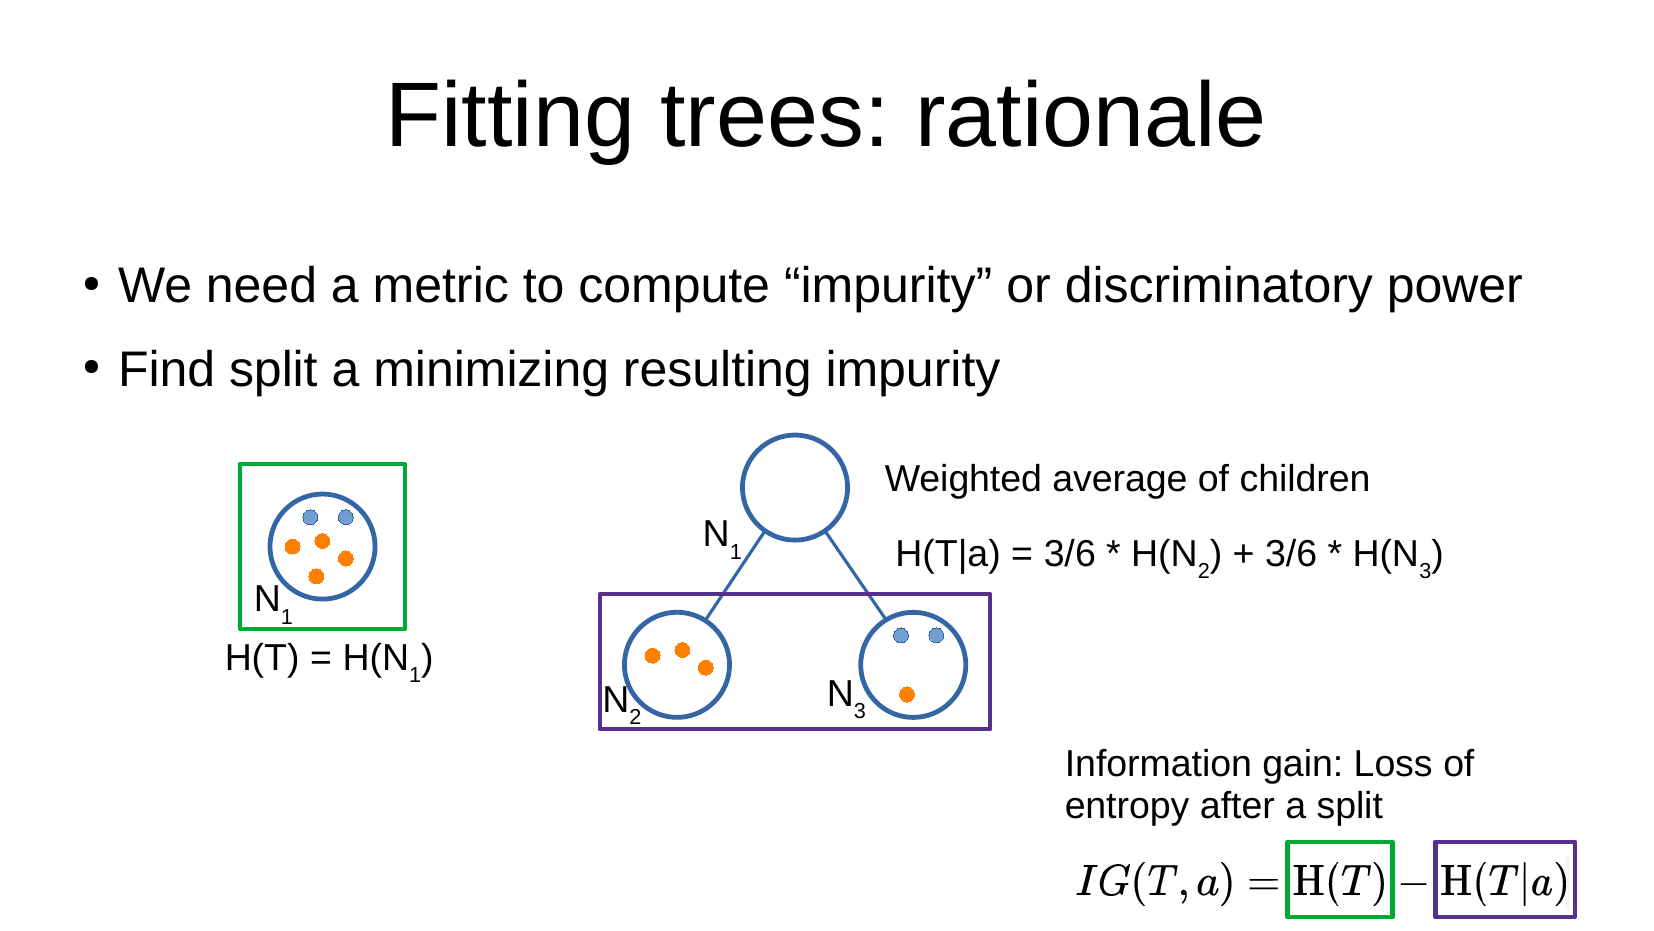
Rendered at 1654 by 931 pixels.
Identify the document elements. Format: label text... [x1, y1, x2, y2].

text_box N1 [239, 570, 308, 637]
picture [1290, 855, 1390, 910]
subtitle We need a metric to compute “impurity” or discriminatory power Find split a minimizing resulting impurity [82, 229, 1571, 769]
text_box [698, 660, 714, 676]
chart [782, 411, 794, 434]
text_box Information gain: Loss of entropy after a split [1050, 735, 1561, 834]
picture [1395, 855, 1433, 910]
text_box N2 [587, 670, 657, 737]
text_box H(T) = H(N1) [210, 629, 526, 695]
text_box N1 [687, 505, 757, 572]
text_box [645, 648, 661, 664]
text_box [338, 550, 354, 567]
picture [1438, 855, 1570, 910]
title Fitting trees: rationale [82, 37, 1571, 193]
text_box [314, 533, 330, 549]
text_box [674, 642, 690, 658]
text_box [338, 509, 354, 525]
text_box [302, 509, 318, 525]
text_box [899, 686, 915, 703]
text_box [285, 539, 301, 555]
text_box N3 [812, 665, 881, 731]
text_box Weighted average of children [870, 450, 1441, 549]
text_box H(T|a) = 3/6 * H(N2) + 3/6 * H(N3) [880, 525, 1539, 684]
picture [1073, 855, 1285, 910]
text_box [308, 568, 324, 584]
